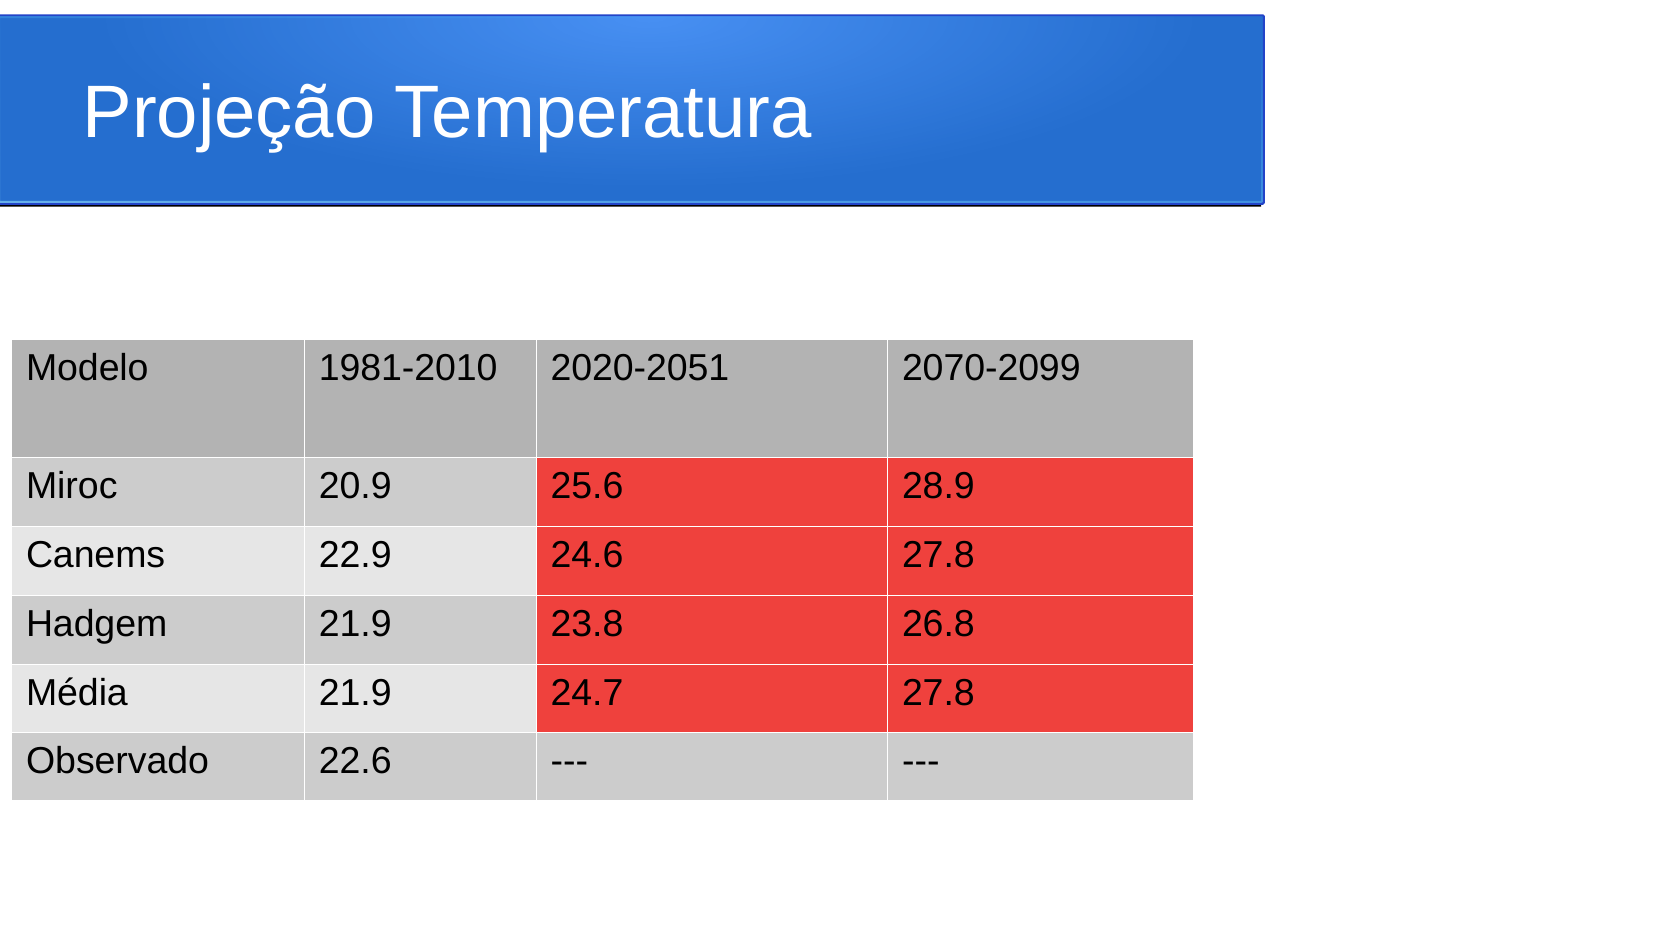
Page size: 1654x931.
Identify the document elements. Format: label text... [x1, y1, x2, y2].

table_cell 22.9 [305, 527, 536, 595]
table_cell 28.9 [888, 458, 1193, 526]
table_cell Média [12, 665, 304, 732]
table_cell 22.6 [305, 733, 536, 800]
table_cell Miroc [12, 458, 304, 526]
table_cell 24.7 [537, 665, 887, 732]
table_header 1981-2010 [305, 340, 536, 457]
table_header 2020-2051 [537, 340, 887, 457]
table_cell Canems [12, 527, 304, 595]
table_cell 21.9 [305, 665, 536, 732]
table_cell 23.8 [537, 596, 887, 664]
table_cell 26.8 [888, 596, 1193, 664]
title Projeção Temperatura [82, 29, 1235, 196]
table_header Modelo [12, 340, 304, 457]
table_cell 27.8 [888, 665, 1193, 732]
table_cell 24.6 [537, 527, 887, 595]
table_cell --- [537, 733, 887, 800]
table_cell 27.8 [888, 527, 1193, 595]
table_cell Hadgem [12, 596, 304, 664]
table_cell 21.9 [305, 596, 536, 664]
table_cell 25.6 [537, 458, 887, 526]
table_header 2070-2099 [888, 340, 1193, 457]
table_cell 20.9 [305, 458, 536, 526]
table_cell Observado [12, 733, 304, 800]
table_cell --- [888, 733, 1193, 800]
